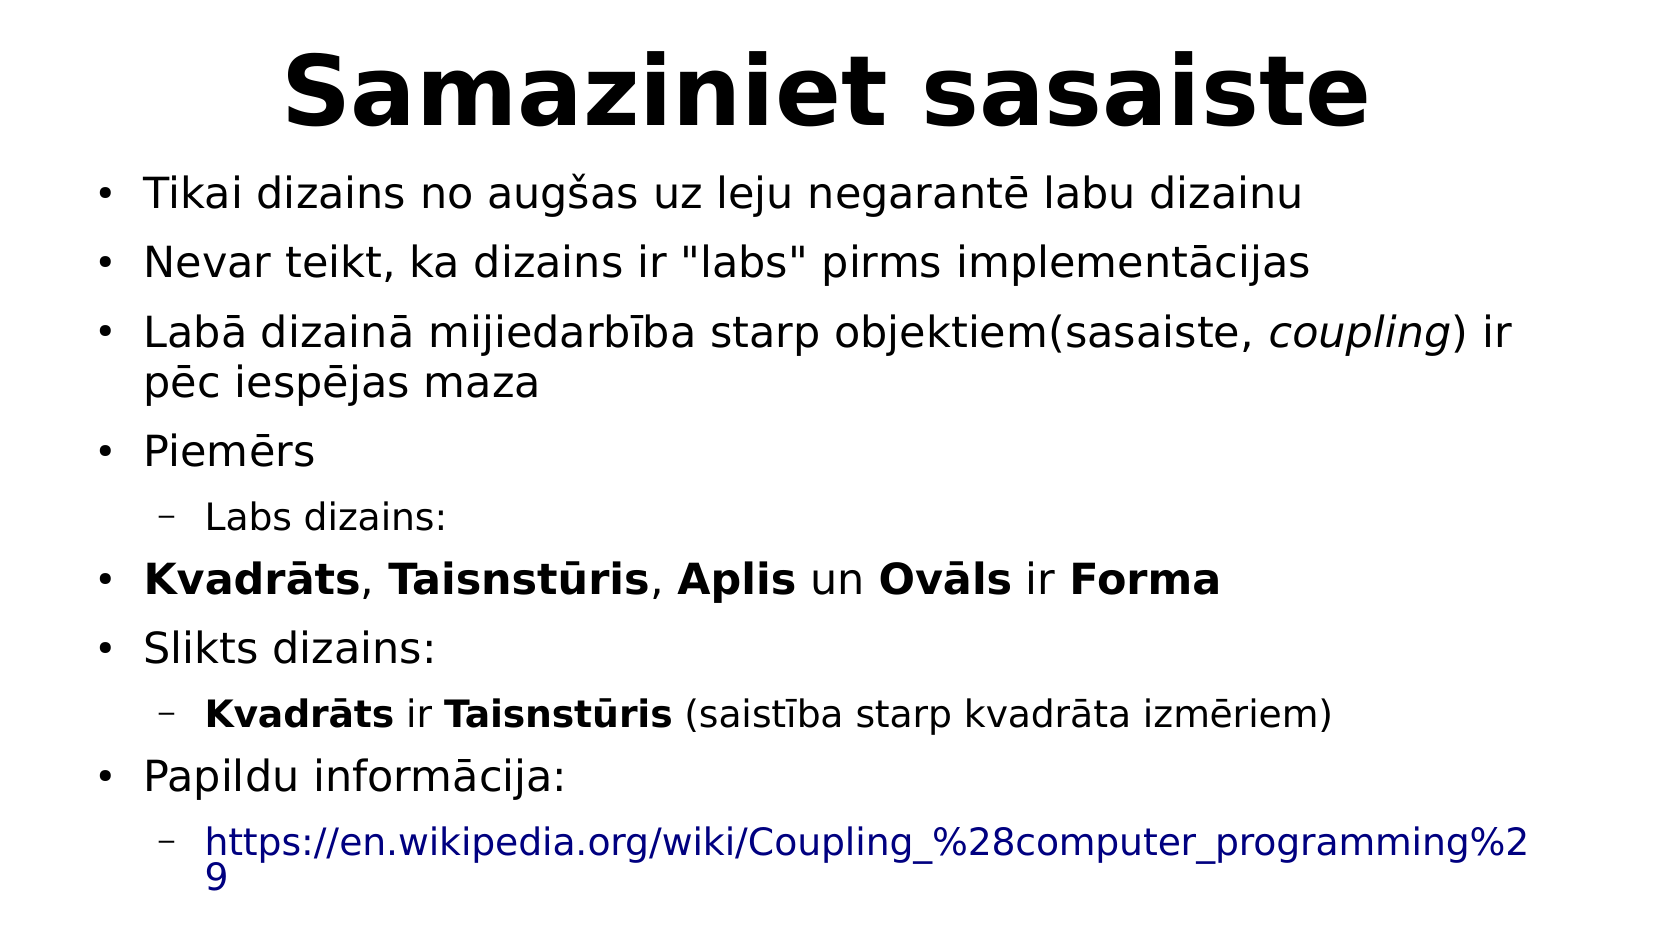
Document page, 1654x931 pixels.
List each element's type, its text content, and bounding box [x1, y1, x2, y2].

title Samaziniet sasaiste [82, 0, 1571, 220]
list Tikai dizains no augšas uz leju negarantē labu dizainu Nevar teikt, ka dizains ir "labs" pirms implementācijas Labā dizainā mijiedarbība starp objektiem(sasaiste, coupling) ir pēc iespējas maza Piemērs Labs dizains: Kvadrāts, Taisnstūris, Aplis un Ovāls ir Forma Slikts dizains: Kvadrāts ir Taisnstūris (saistība starp kvadrāta izmēriem) Papildu informācija: https://en.wikipedia.org/wiki/Coupling_%28computer_programming%29 [82, 168, 1538, 869]
